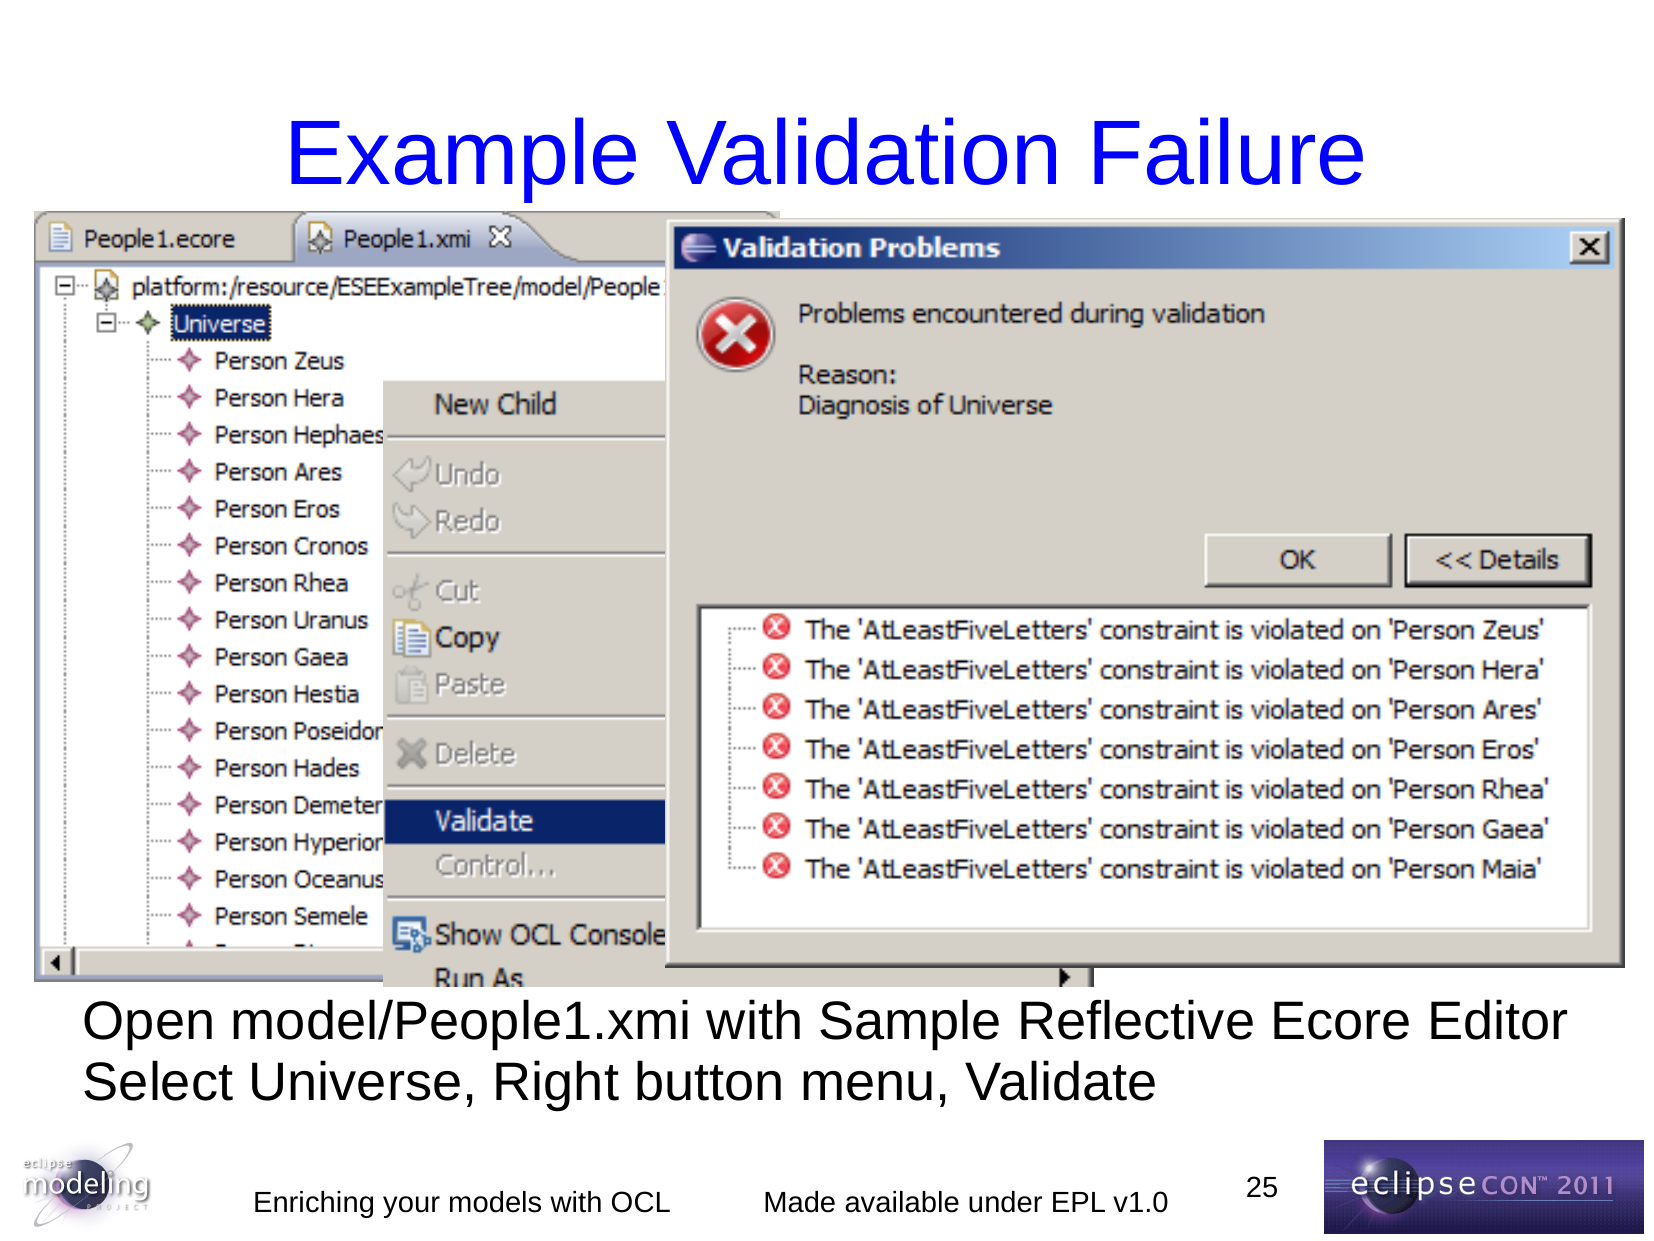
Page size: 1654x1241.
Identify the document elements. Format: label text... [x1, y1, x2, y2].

picture [9, 1136, 156, 1235]
picture [1324, 1140, 1644, 1234]
list Open model/People1.xmi with Sample Reflective Ecore Editor Select Universe, Right button menu, Validate [82, 990, 1571, 1112]
title Example Validation Failure [82, 49, 1571, 257]
picture [34, 211, 1625, 987]
